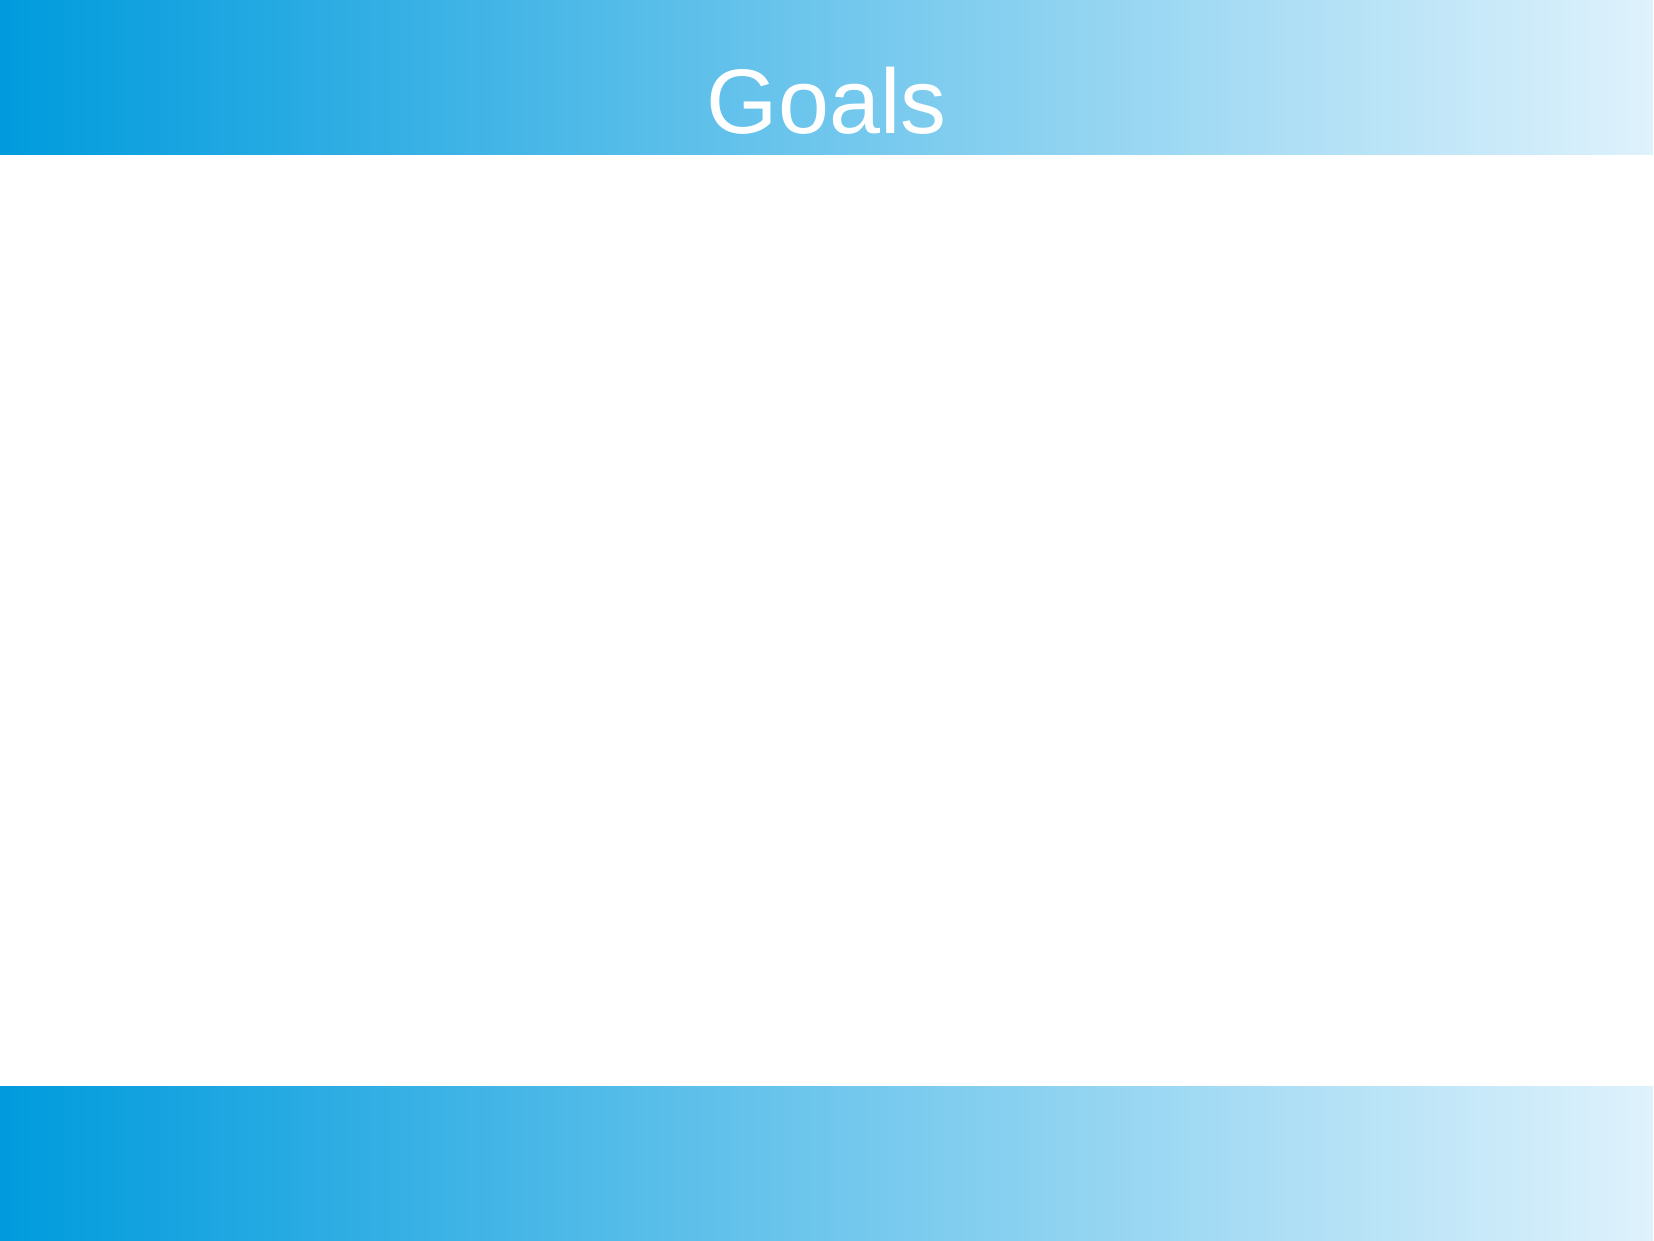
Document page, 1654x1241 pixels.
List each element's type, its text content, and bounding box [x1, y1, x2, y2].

title Goals [82, 49, 1571, 155]
